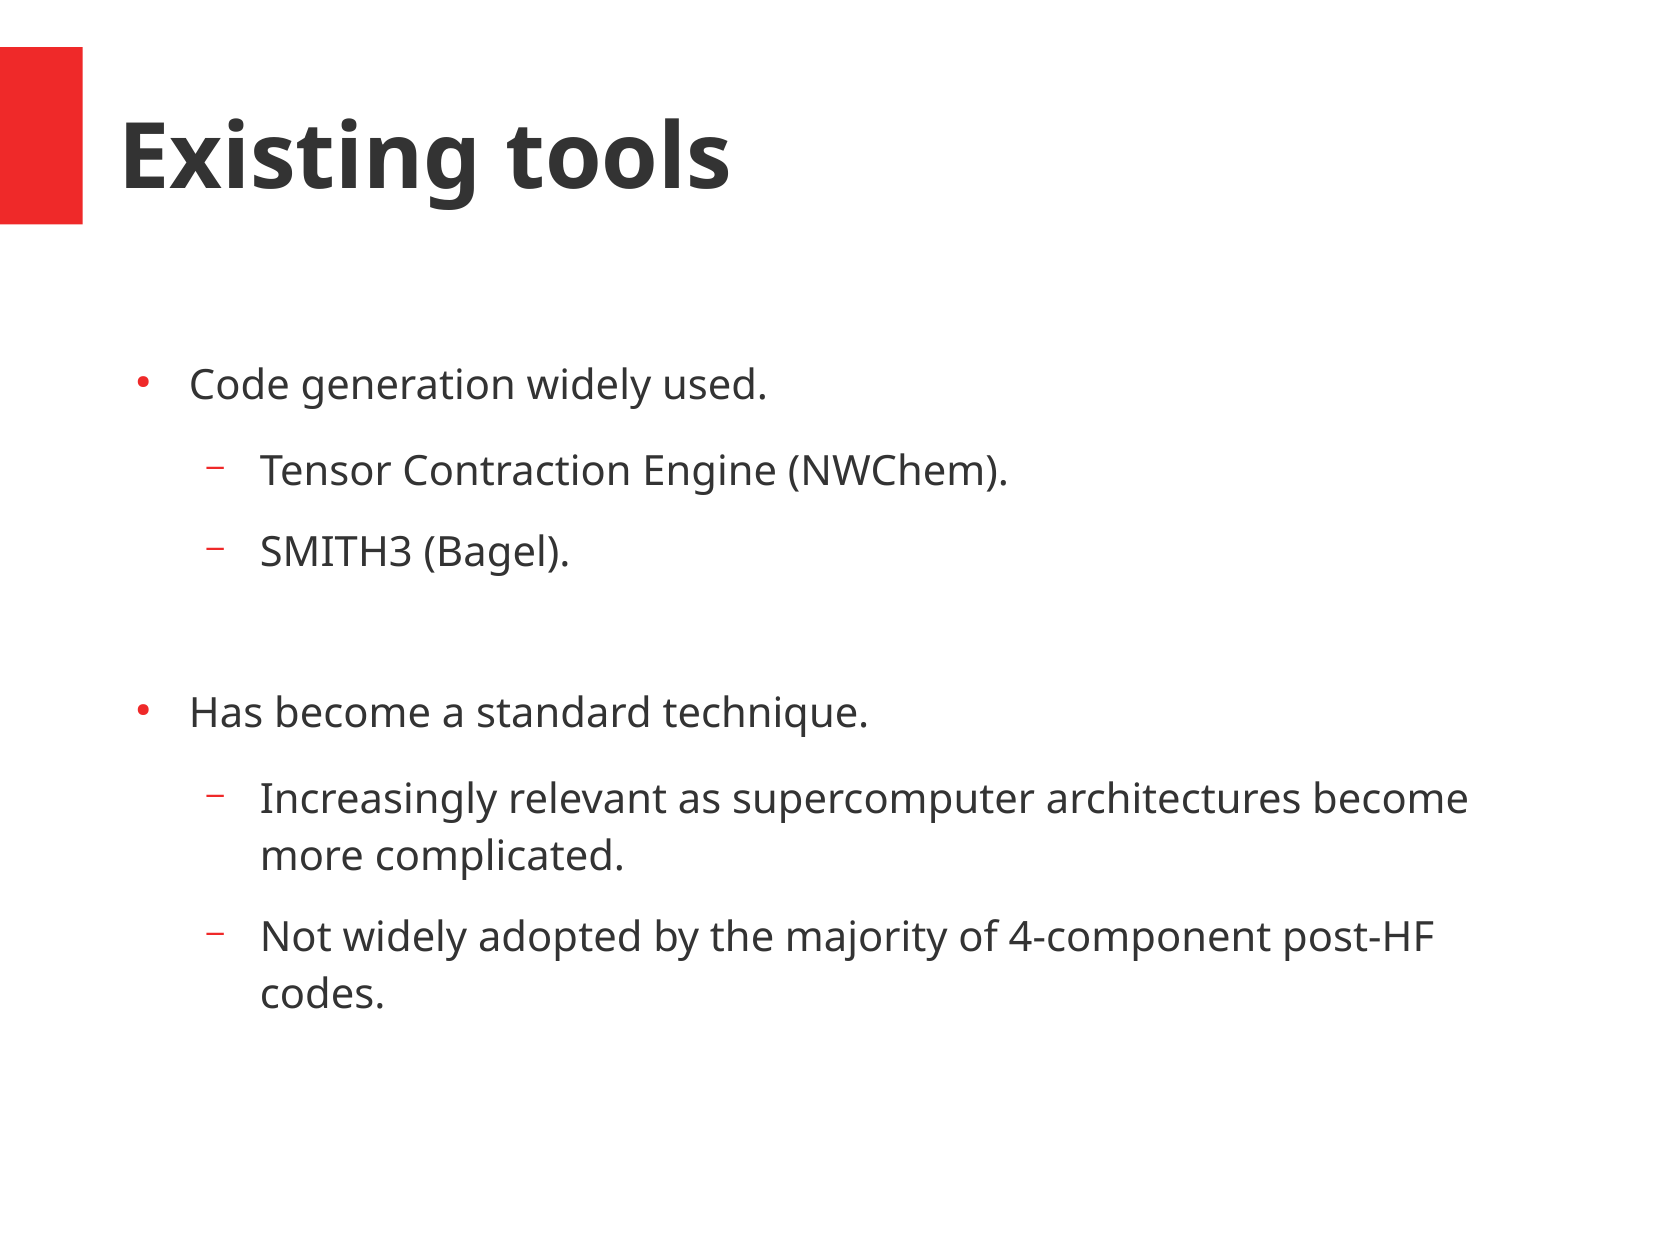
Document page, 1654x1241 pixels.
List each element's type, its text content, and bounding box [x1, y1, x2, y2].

list Code generation widely used. Tensor Contraction Engine (NWChem). SMITH3 (Bagel). Has become a standard technique. Increasingly relevant as supercomputer architectures become more complicated. Not widely adopted by the majority of 4-component post-HF codes. [118, 354, 1536, 601]
title Existing tools [118, 49, 1571, 257]
